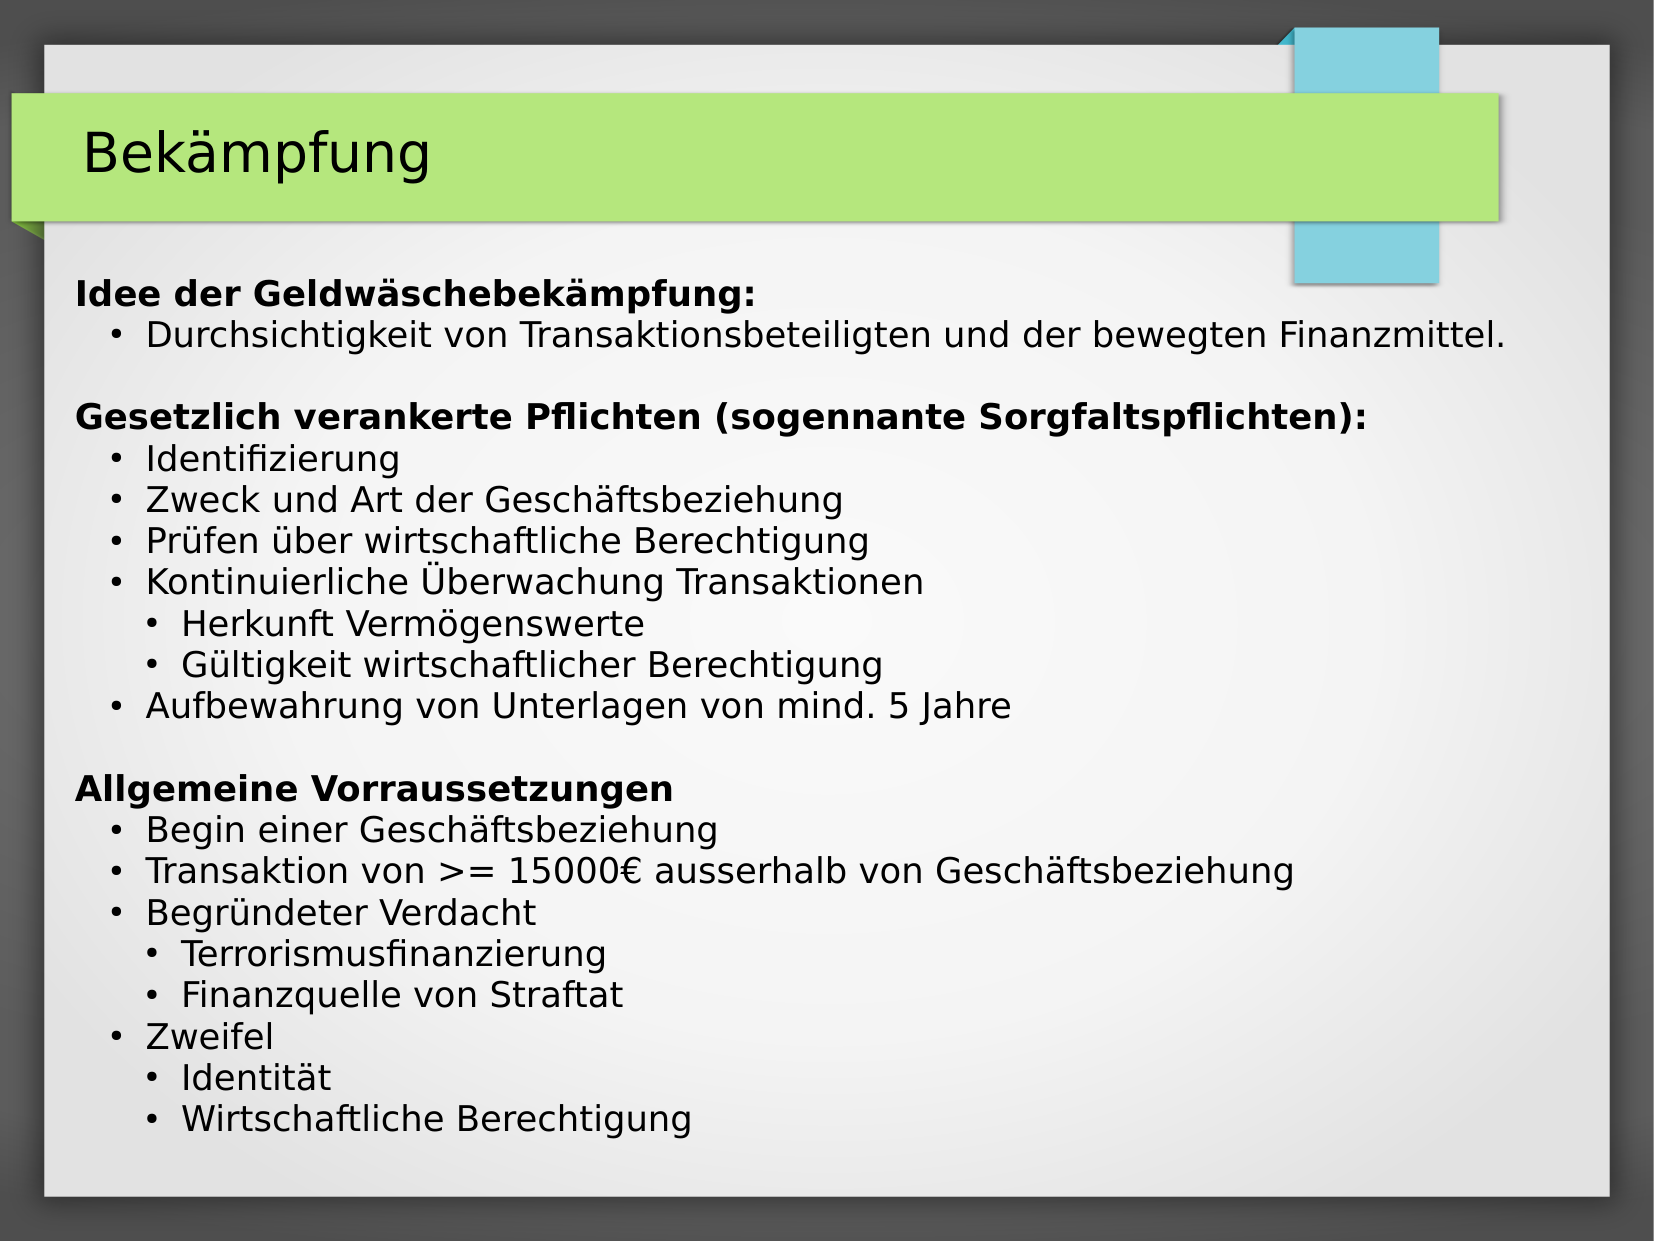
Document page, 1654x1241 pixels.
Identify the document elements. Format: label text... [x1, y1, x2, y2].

title Bekämpfung [82, 94, 1264, 213]
picture [0, 0, 1654, 1241]
text_box Idee der Geldwäschebekämpfung: Durchsichtigkeit von Transaktionsbeteiligten und der bewegten Finanzmittel. Gesetzlich verankerte Pflichten (sogennante Sorgfaltspflichten): Identifizierung Zweck und Art der Geschäftsbeziehung Prüfen über wirtschaftliche Berechtigung Kontinuierliche Überwachung Transaktionen Herkunft Vermögenswerte Gültigkeit wirtschaftlicher Berechtigung Aufbewahrung von Unterlagen von mind. 5 Jahre Allgemeine Vorraussetzungen Begin einer Geschäftsbeziehung Transaktion von >= 15000€ ausserhalb von Geschäftsbeziehung Begründeter Verdacht Terrorismusfinanzierung Finanzquelle von Straftat Zweifel Identität Wirtschaftliche Berechtigung [60, 265, 1591, 1148]
